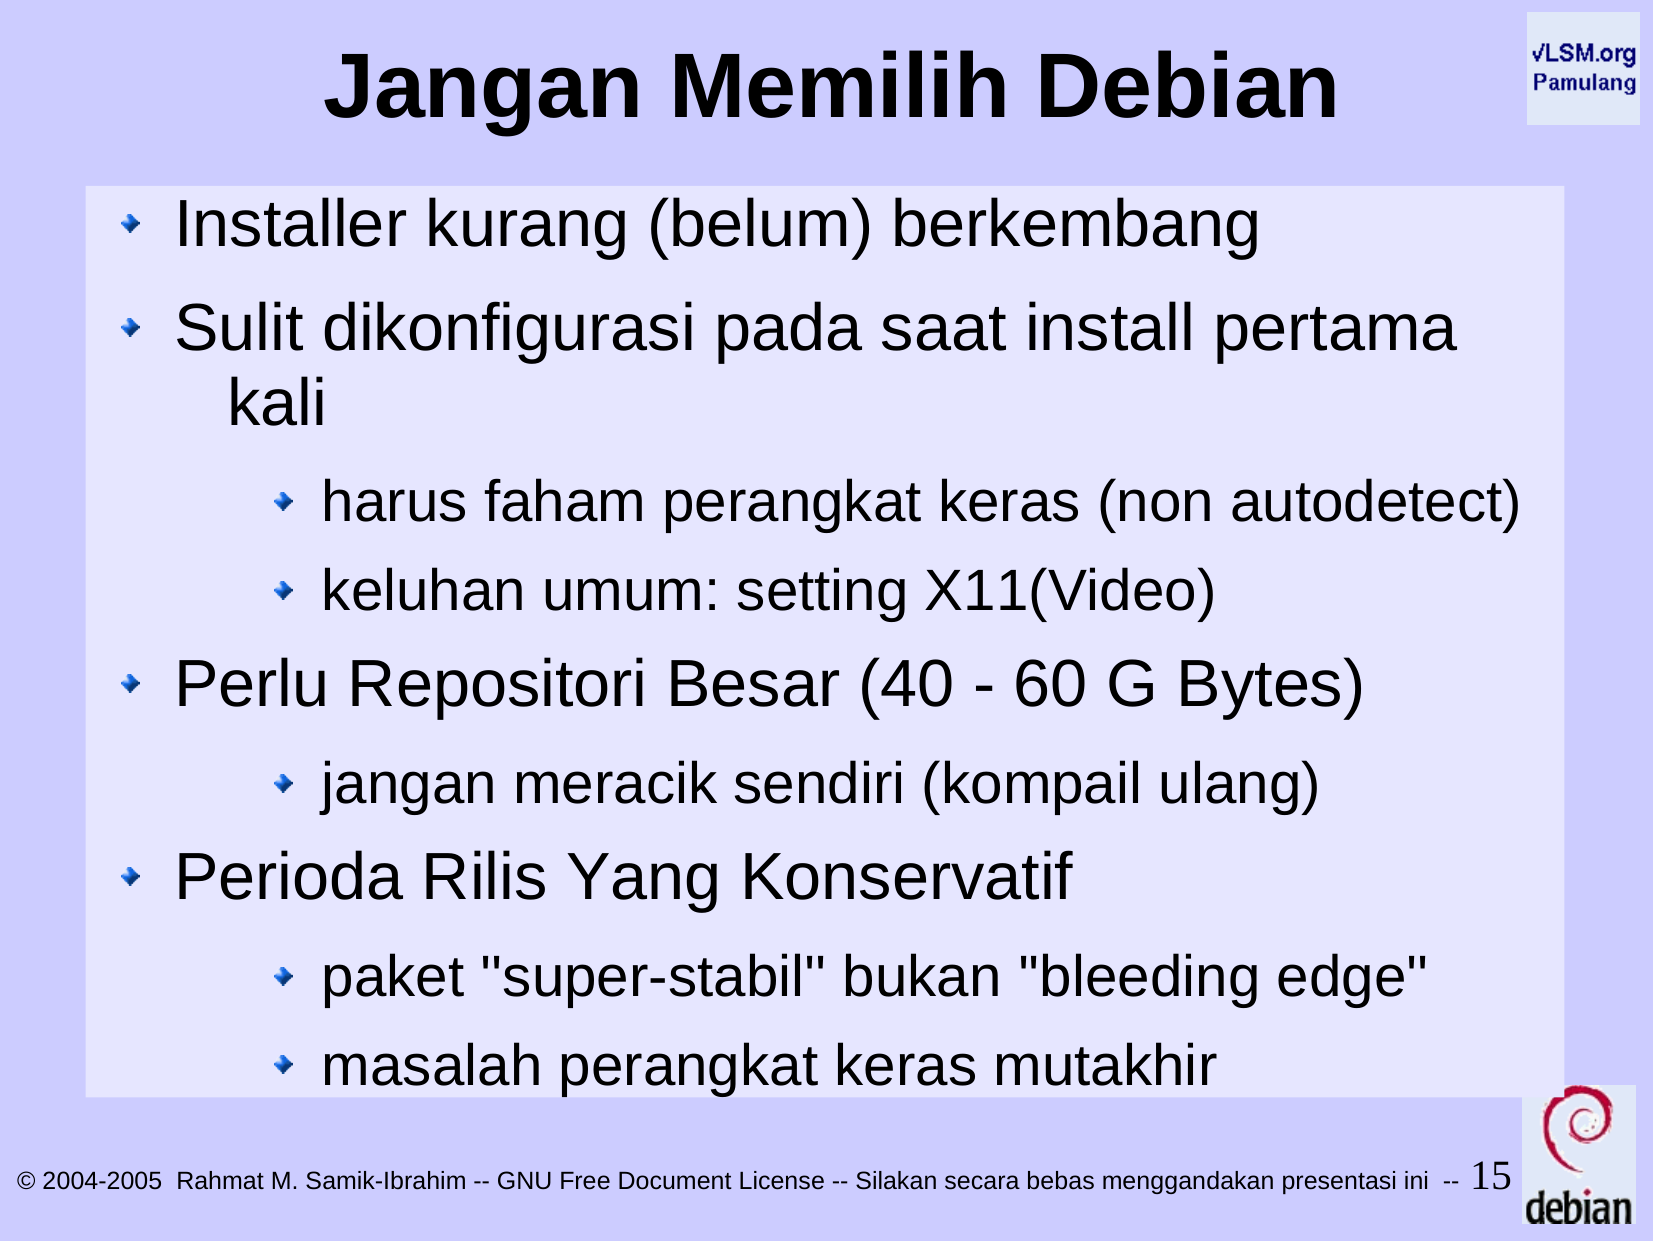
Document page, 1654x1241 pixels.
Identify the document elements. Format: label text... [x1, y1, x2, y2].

title Jangan Memilih Debian [40, 31, 1625, 142]
list Installer kurang (belum) berkembang Sulit dikonfigurasi pada saat install pertama kali harus faham perangkat keras (non autodetect) keluhan umum: setting X11(Video) Perlu Repositori Besar (40 - 60 G Bytes) jangan meracik sendiri (kompail ulang) Perioda Rilis Yang Konservatif paket ''super-stabil'' bukan ''bleeding edge'' masalah perangkat keras mutakhir [85, 185, 1565, 1098]
picture [1522, 1085, 1636, 1224]
picture [1527, 12, 1640, 125]
